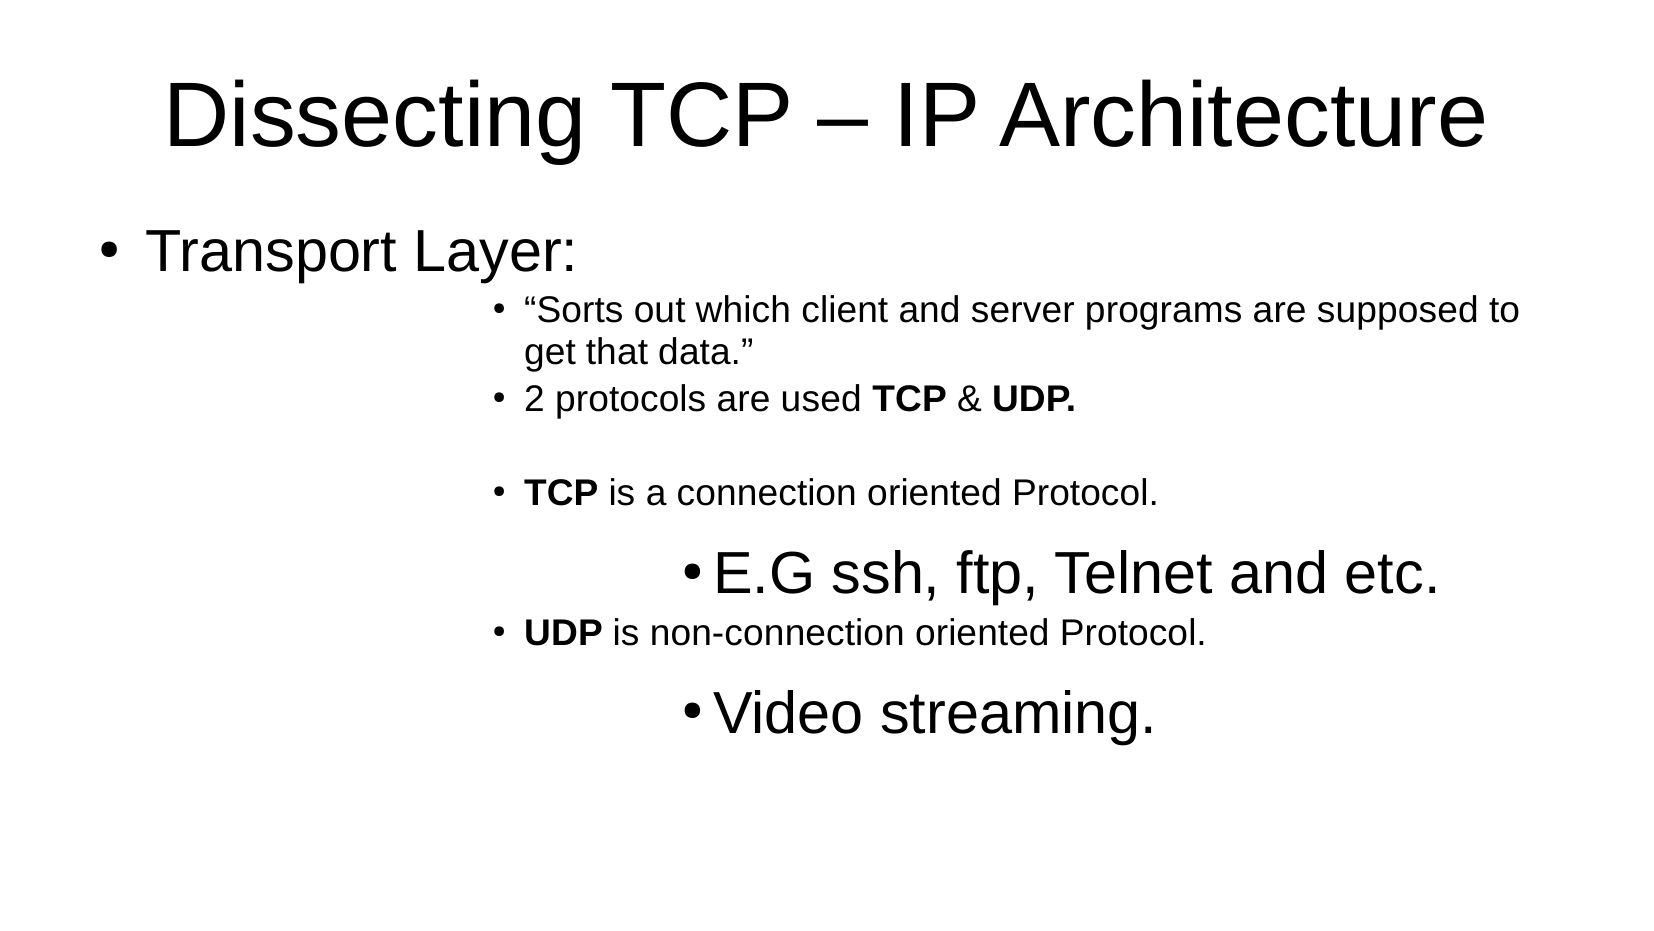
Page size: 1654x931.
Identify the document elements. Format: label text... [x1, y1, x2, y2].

list Transport Layer: “Sorts out which client and server programs are supposed to get that data.” 2 protocols are used TCP & UDP. TCP is a connection oriented Protocol. E.G ssh, ftp, Telnet and etc. UDP is non-connection oriented Protocol. Video streaming. [82, 217, 1571, 758]
title Dissecting TCP – IP Architecture [82, 37, 1571, 193]
